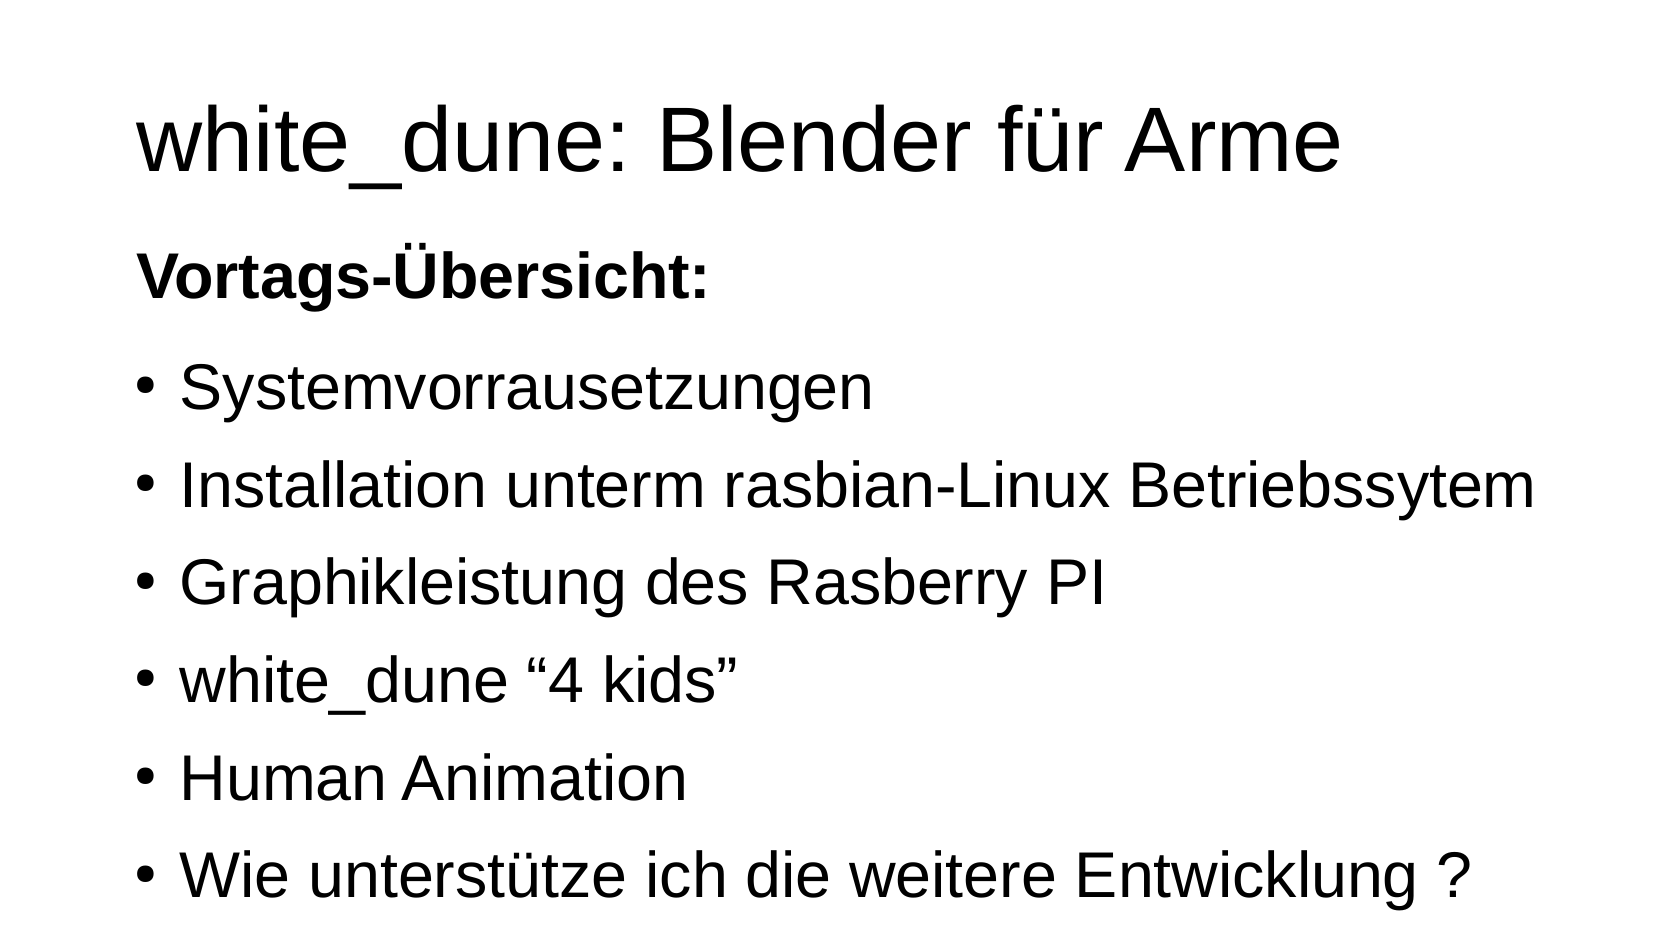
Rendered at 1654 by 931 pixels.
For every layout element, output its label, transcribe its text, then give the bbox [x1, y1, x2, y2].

list Vortags-Übersicht: Systemvorrausetzungen Installation unterm rasbian-Linux Betriebssytem Graphikleistung des Rasberry PI white_dune “4 kids” Human Animation Wie unterstütze ich die weitere Entwicklung ? [75, 240, 1568, 923]
title white_dune: Blender für Arme [0, 62, 1486, 218]
